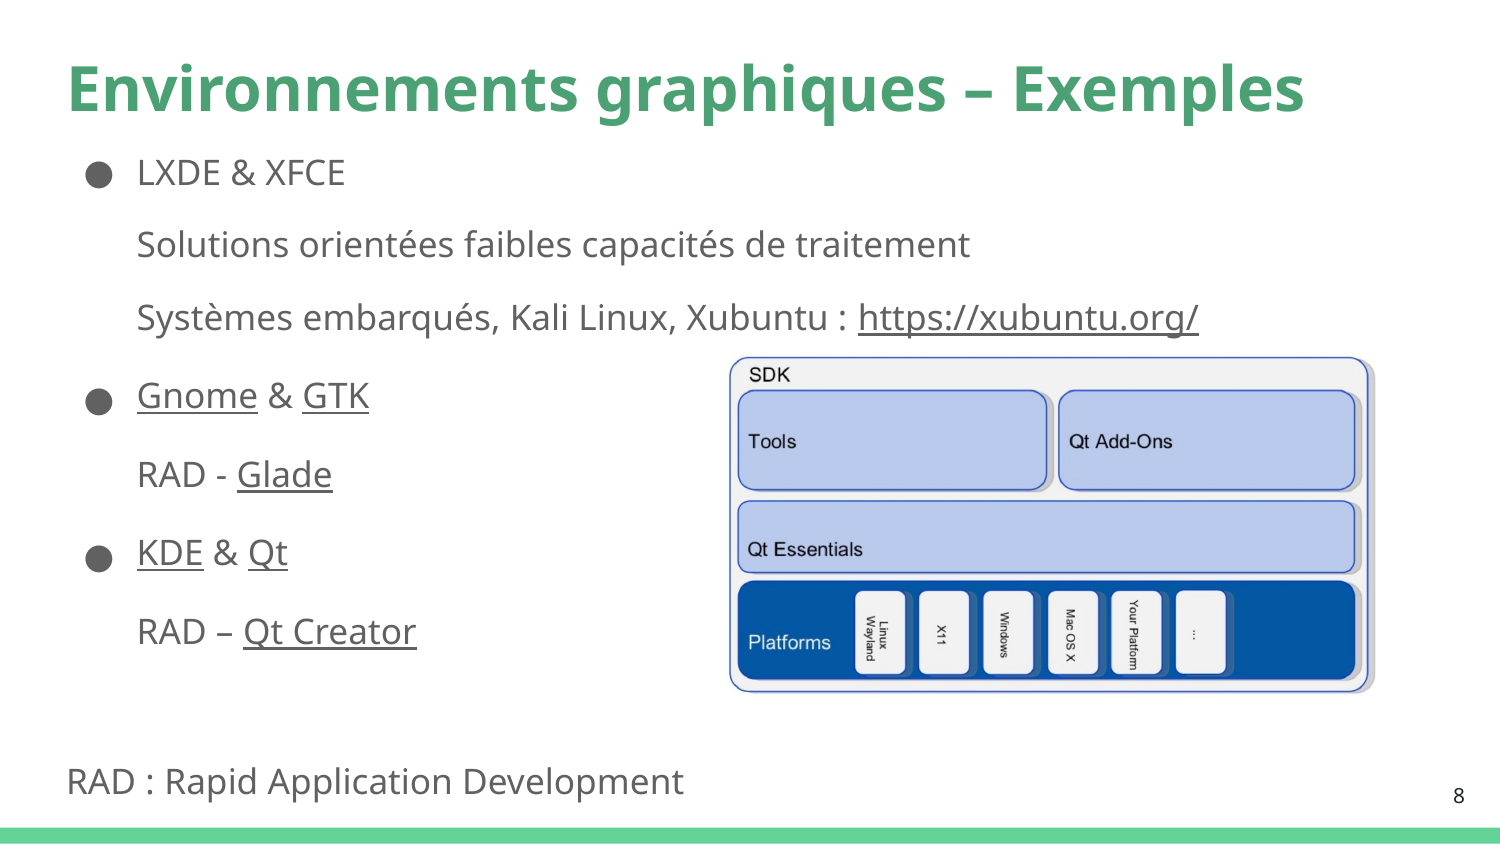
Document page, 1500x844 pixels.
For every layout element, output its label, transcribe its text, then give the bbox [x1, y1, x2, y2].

list LXDE & XFCE Solutions orientées faibles capacités de traitement Systèmes embarqués, Kali Linux, Xubuntu : https://xubuntu.org/ Gnome & GTK RAD - Glade KDE & Qt RAD – Qt Creator RAD : Rapid Application Development [51, 128, 1449, 817]
title Environnements graphiques – Exemples [51, 23, 1449, 117]
slide_number <numéro> [1389, 764, 1480, 830]
picture [726, 352, 1378, 697]
